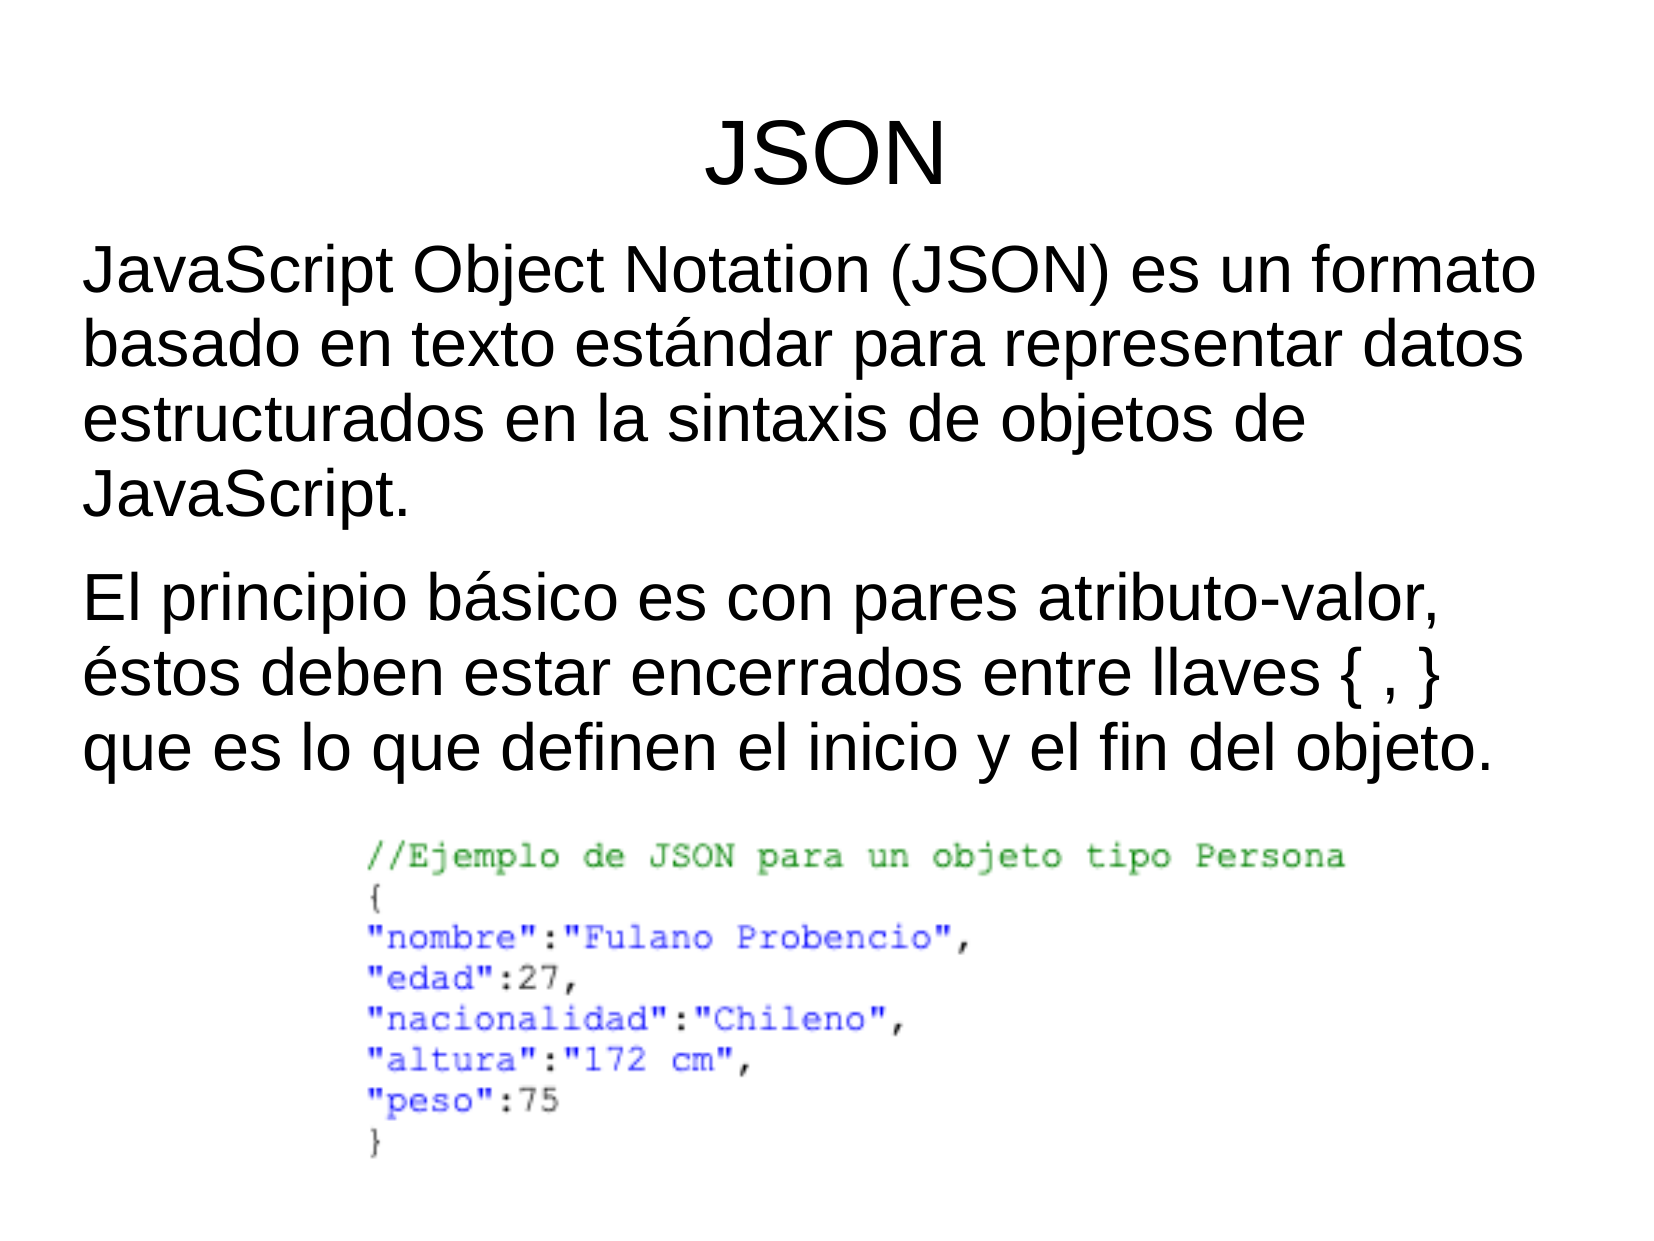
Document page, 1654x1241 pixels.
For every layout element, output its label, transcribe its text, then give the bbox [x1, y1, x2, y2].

picture [341, 824, 1396, 1186]
title JSON [82, 49, 1571, 231]
list JavaScript Object Notation (JSON) es un formato basado en texto estándar para representar datos estructurados en la sintaxis de objetos de JavaScript. El principio básico es con pares atributo-valor, éstos deben estar encerrados entre llaves { , } que es lo que definen el inicio y el fin del objeto. [82, 231, 1571, 1051]
